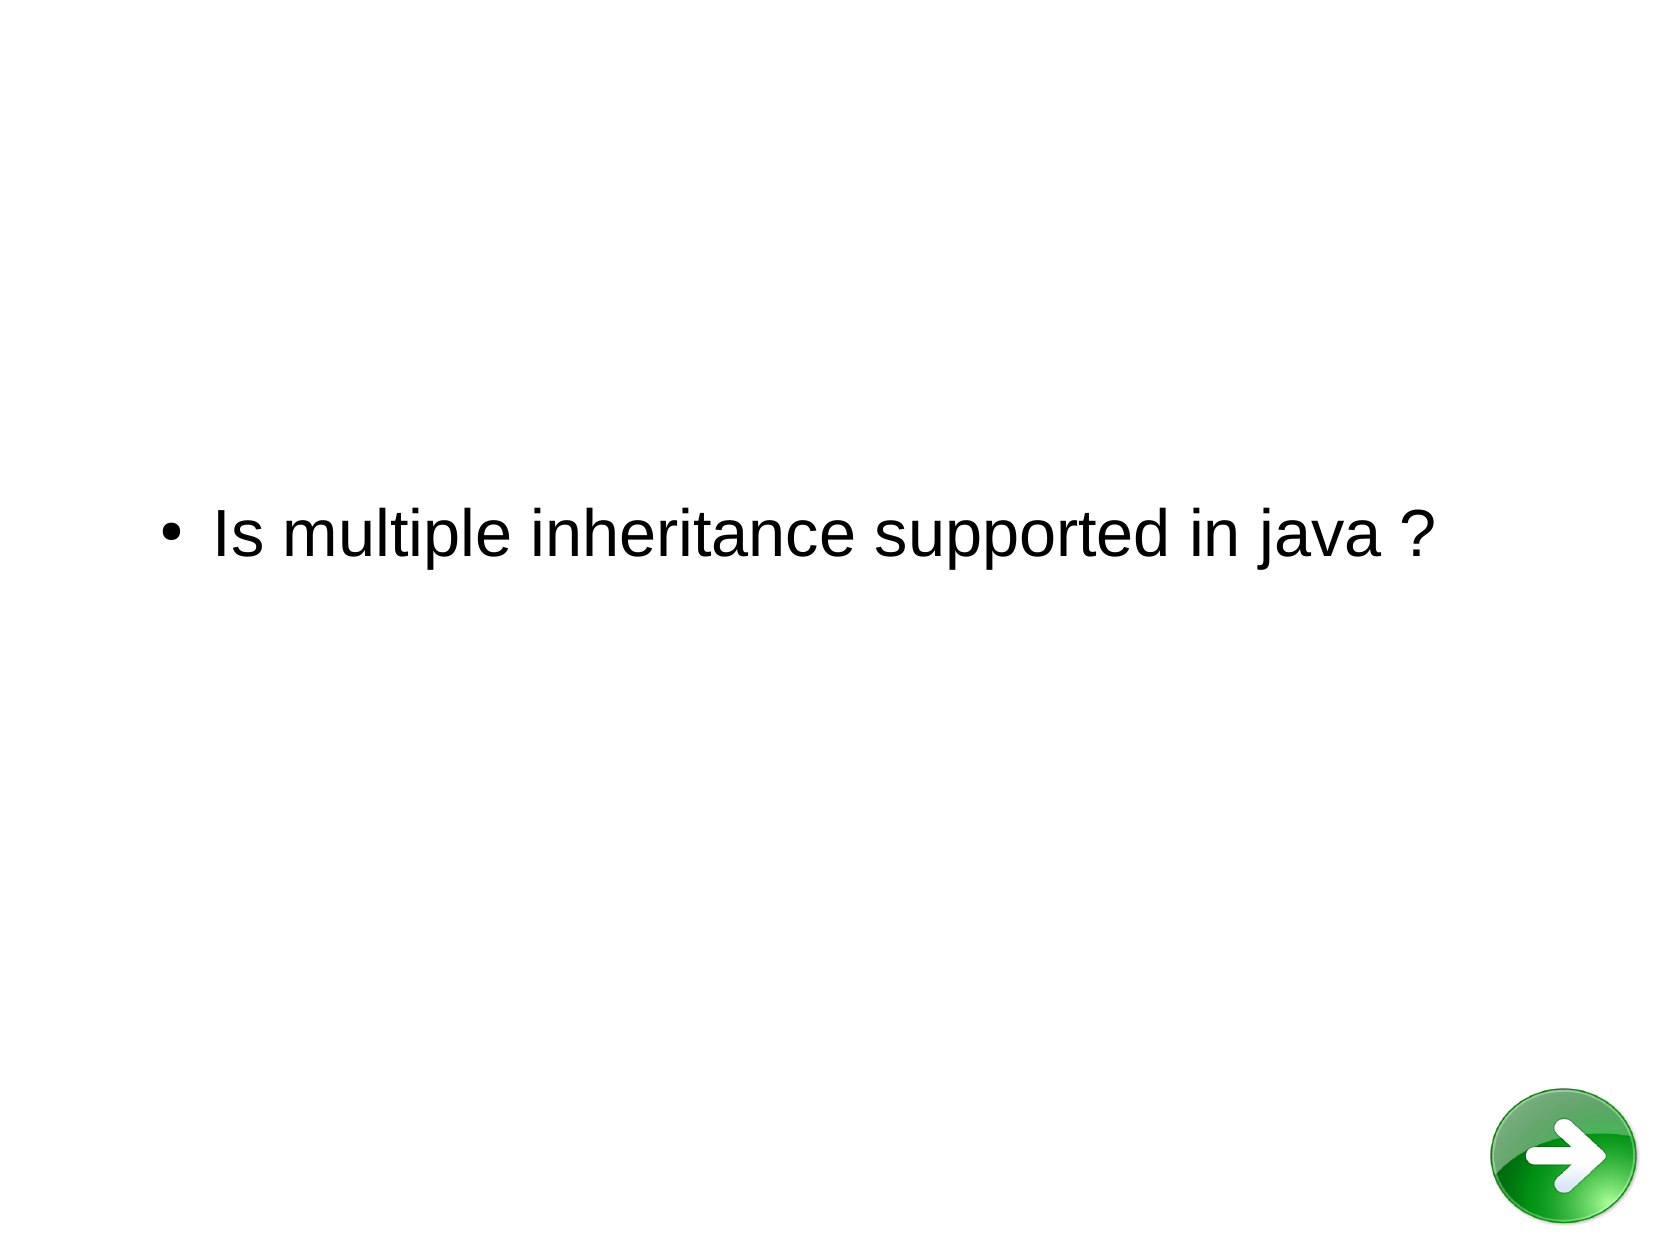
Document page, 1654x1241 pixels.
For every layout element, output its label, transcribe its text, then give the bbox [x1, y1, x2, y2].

picture [1488, 1086, 1641, 1227]
list Is multiple inheritance supported in java ? [141, 496, 1630, 1216]
